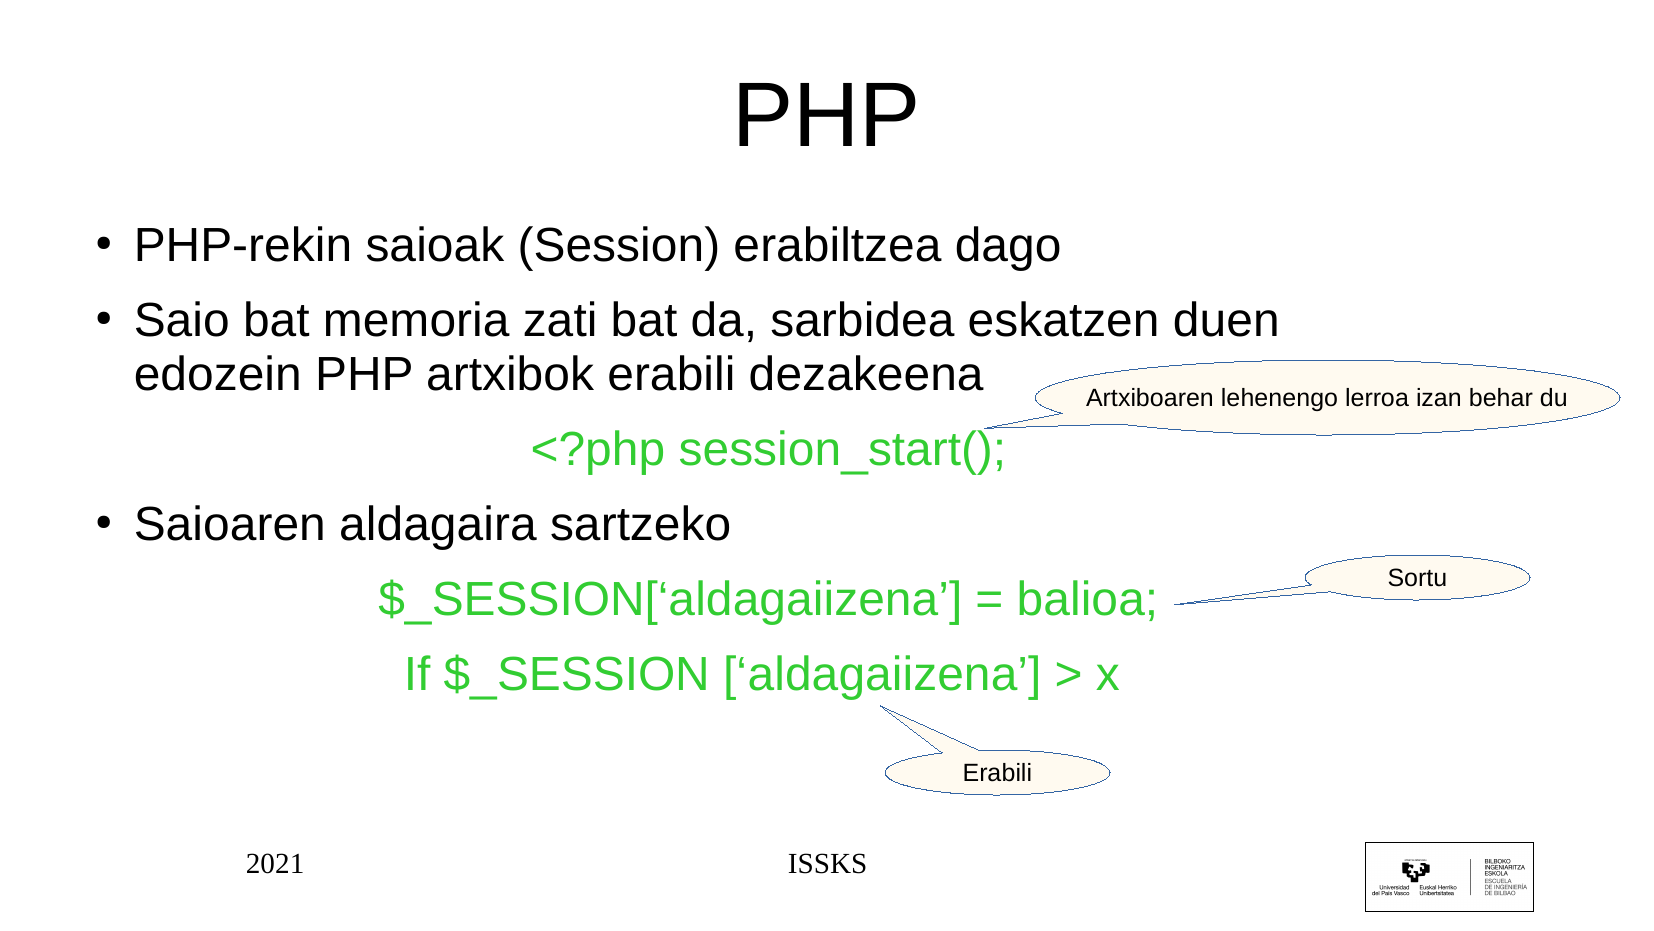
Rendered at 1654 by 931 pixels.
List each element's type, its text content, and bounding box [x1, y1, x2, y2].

title PHP [82, 37, 1571, 193]
text_box Artxiboaren lehenengo lerroa izan behar du [984, 360, 1621, 436]
text_box Sortu [1174, 555, 1531, 605]
text_box Erabili [880, 705, 1111, 796]
picture [1366, 843, 1533, 911]
list PHP-rekin saioak (Session) erabiltzea dago Saio bat memoria zati bat da, sarbidea eskatzen duen edozein PHP artxibok erabili dezakeena <?php session_start(); Saioaren aldagaira sartzeko $_SESSION[‘aldagaiizena’] = balioa; If $_SESSION [‘aldagaiizena’] > x [82, 217, 1456, 706]
